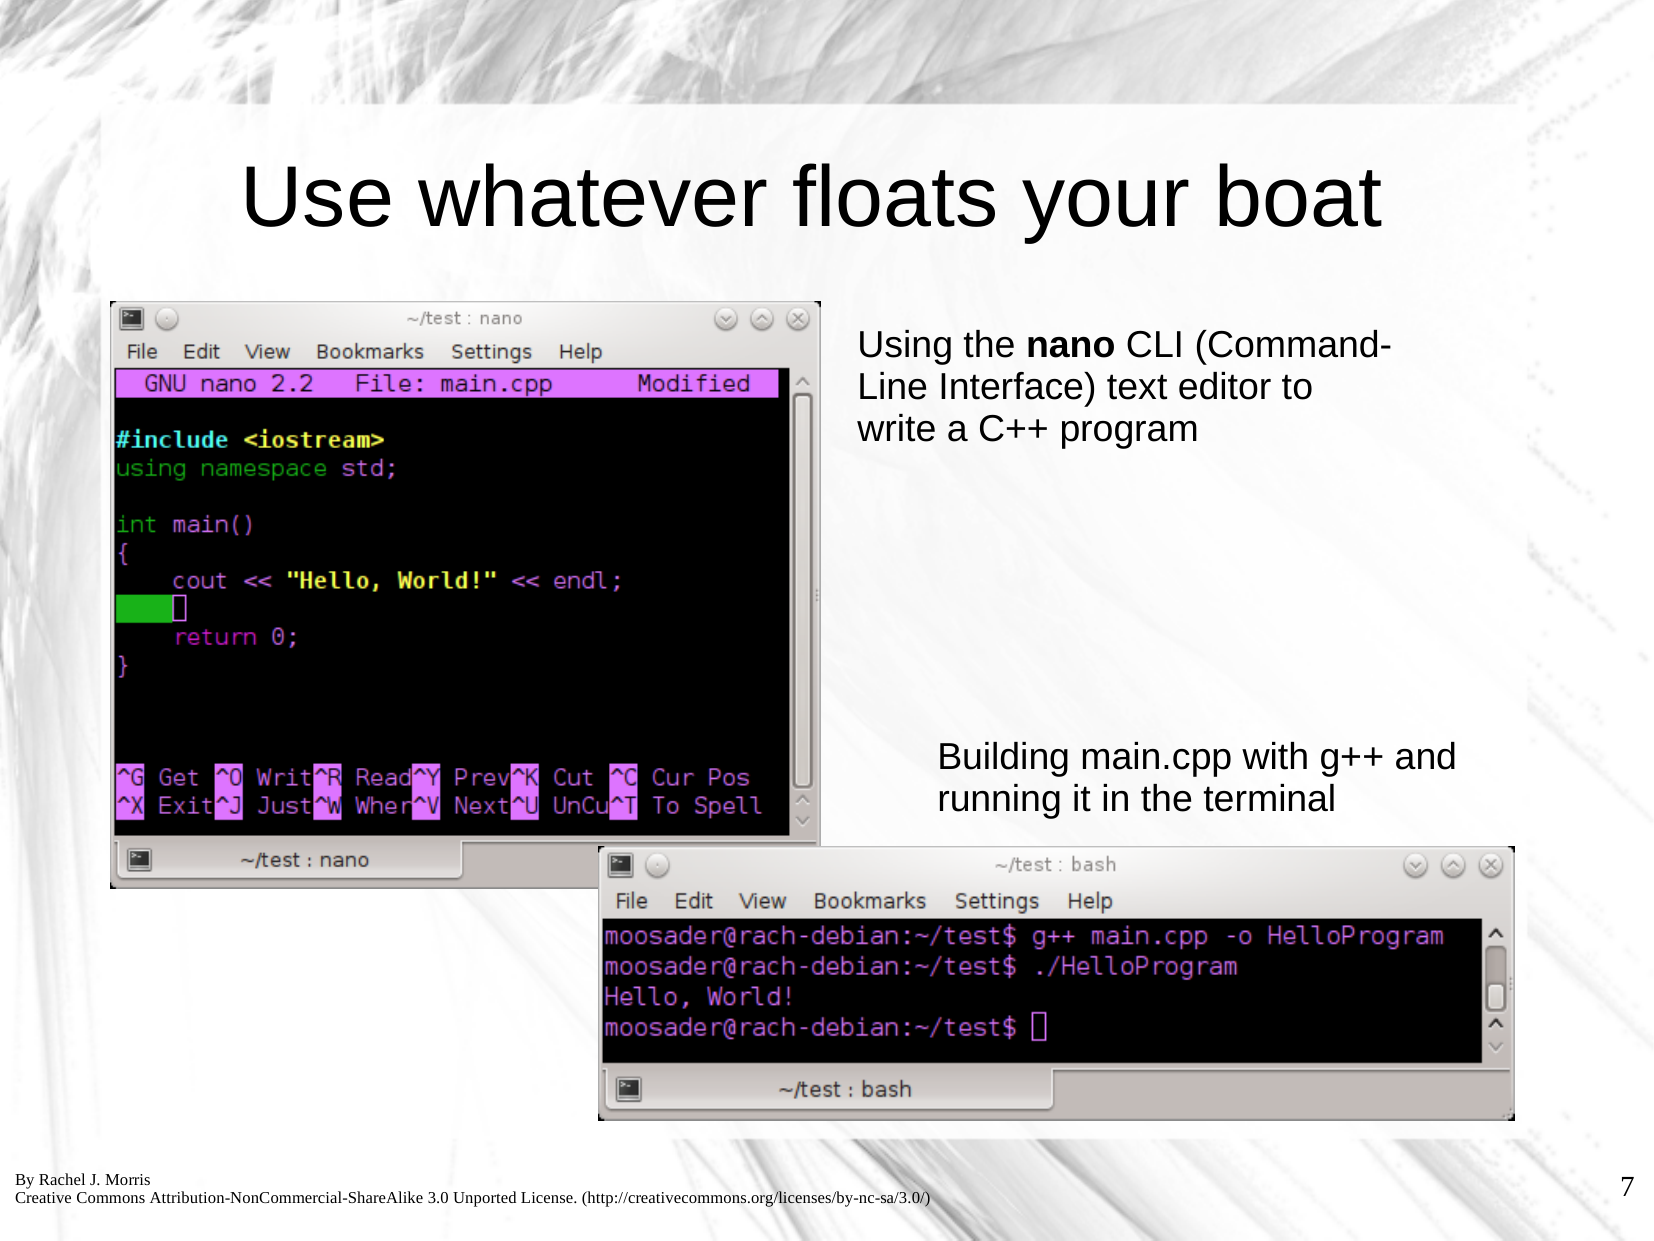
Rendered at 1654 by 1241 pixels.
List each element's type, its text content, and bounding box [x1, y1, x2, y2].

text_box Using the nano CLI (Command-Line Interface) text editor to write a C++ program [842, 315, 1417, 473]
title Use whatever floats your boat [118, 112, 1506, 281]
picture [0, 0, 1654, 1241]
text_box Building main.cpp with g++ and running it in the terminal [922, 728, 1497, 830]
